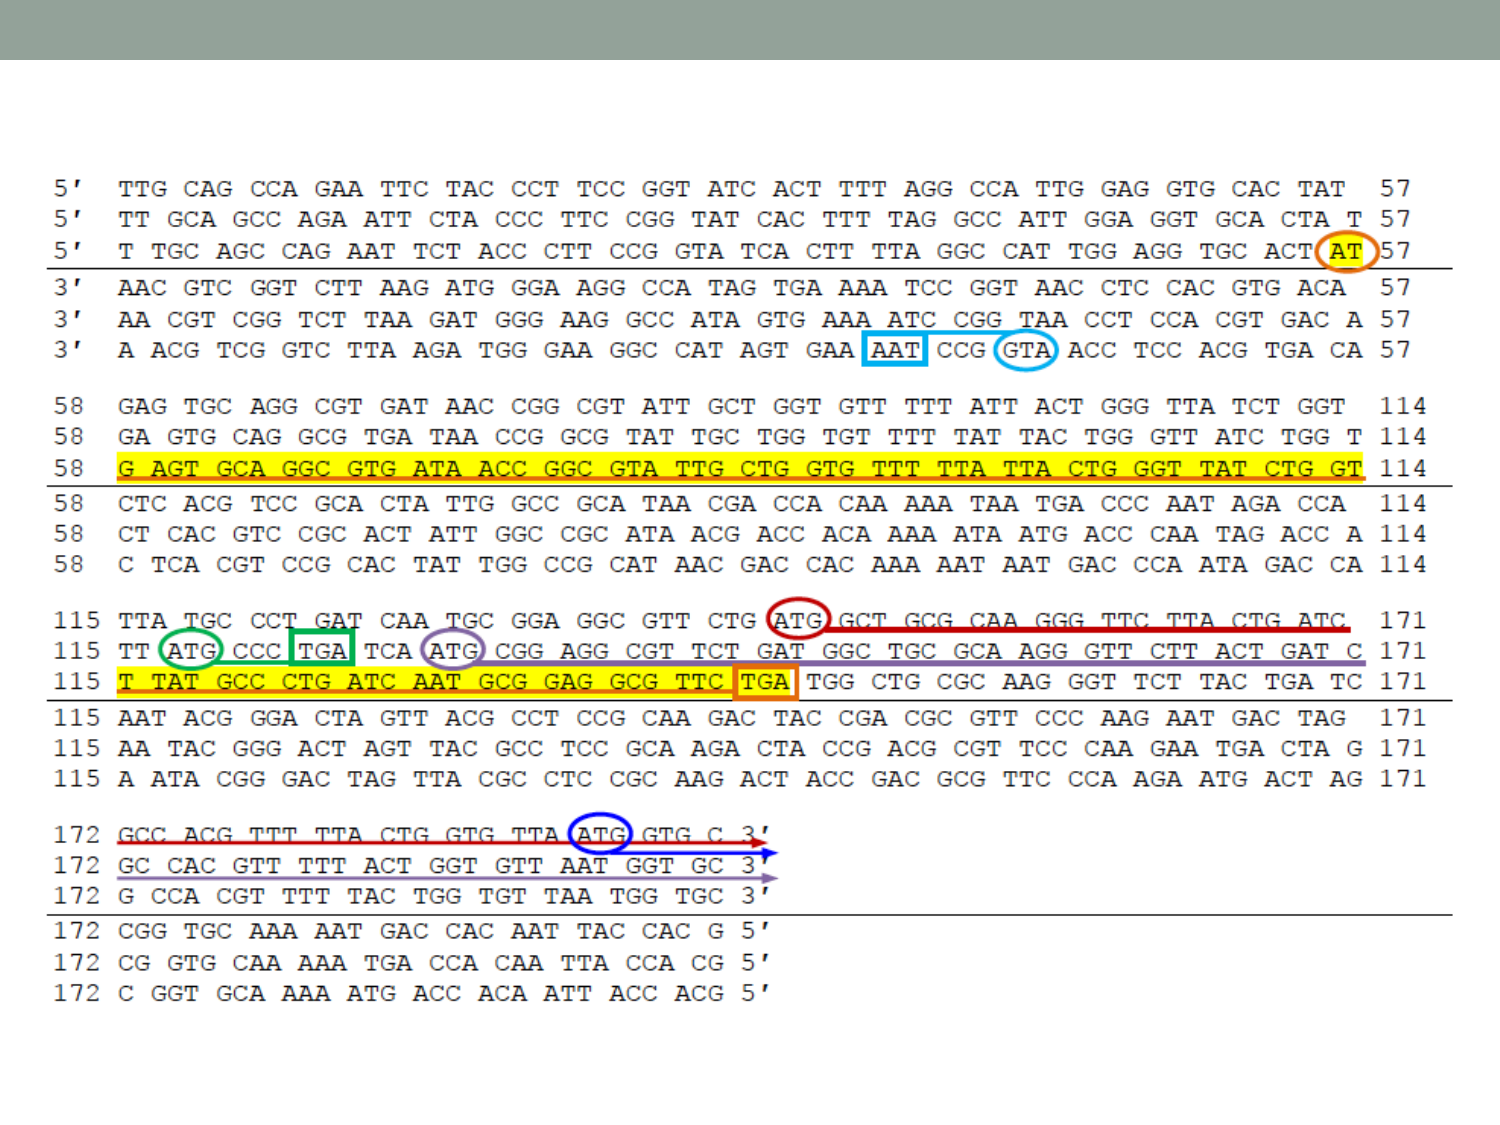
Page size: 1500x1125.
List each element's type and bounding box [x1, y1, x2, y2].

picture [0, 151, 1500, 1024]
